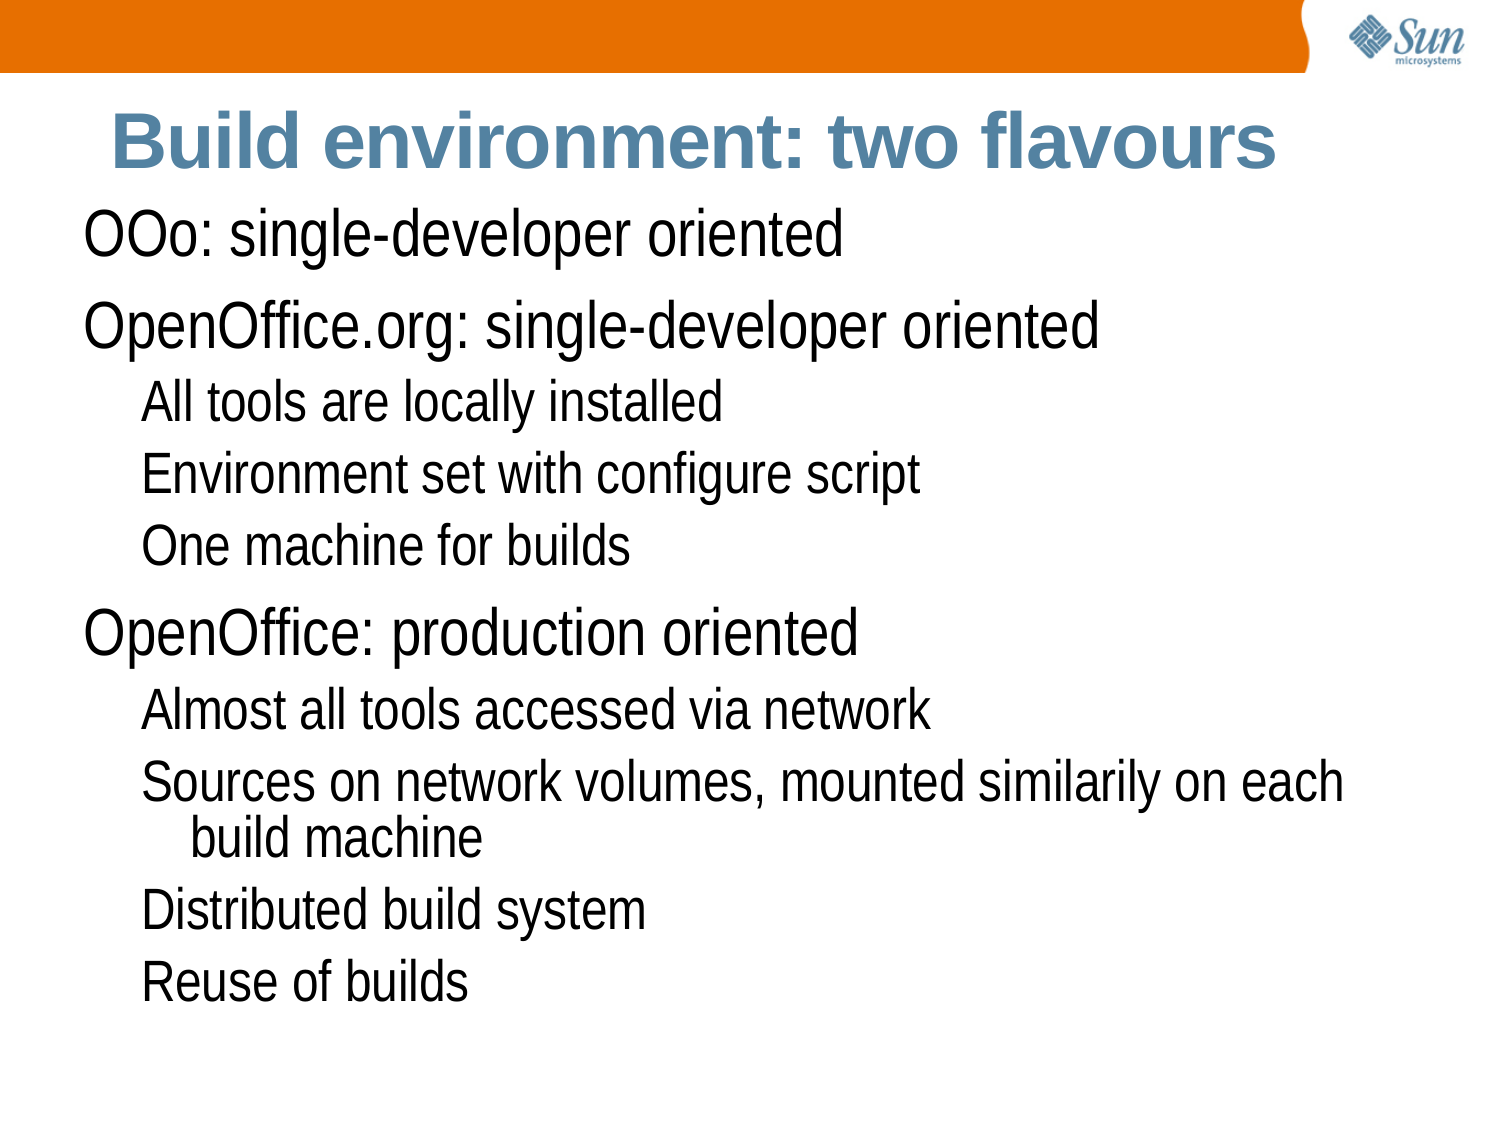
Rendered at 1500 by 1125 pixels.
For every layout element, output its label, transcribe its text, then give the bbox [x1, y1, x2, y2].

title Build environment: two flavours [75, 104, 1438, 209]
picture [0, 0, 1500, 73]
list OOo: single-developer oriented OpenOffice.org: single-developer oriented All tools are locally installed Environment set with configure script One machine for builds OpenOffice: production oriented Almost all tools accessed via network Sources on network volumes, mounted similarily on each build machine Distributed build system Reuse of builds [64, 204, 1402, 1034]
